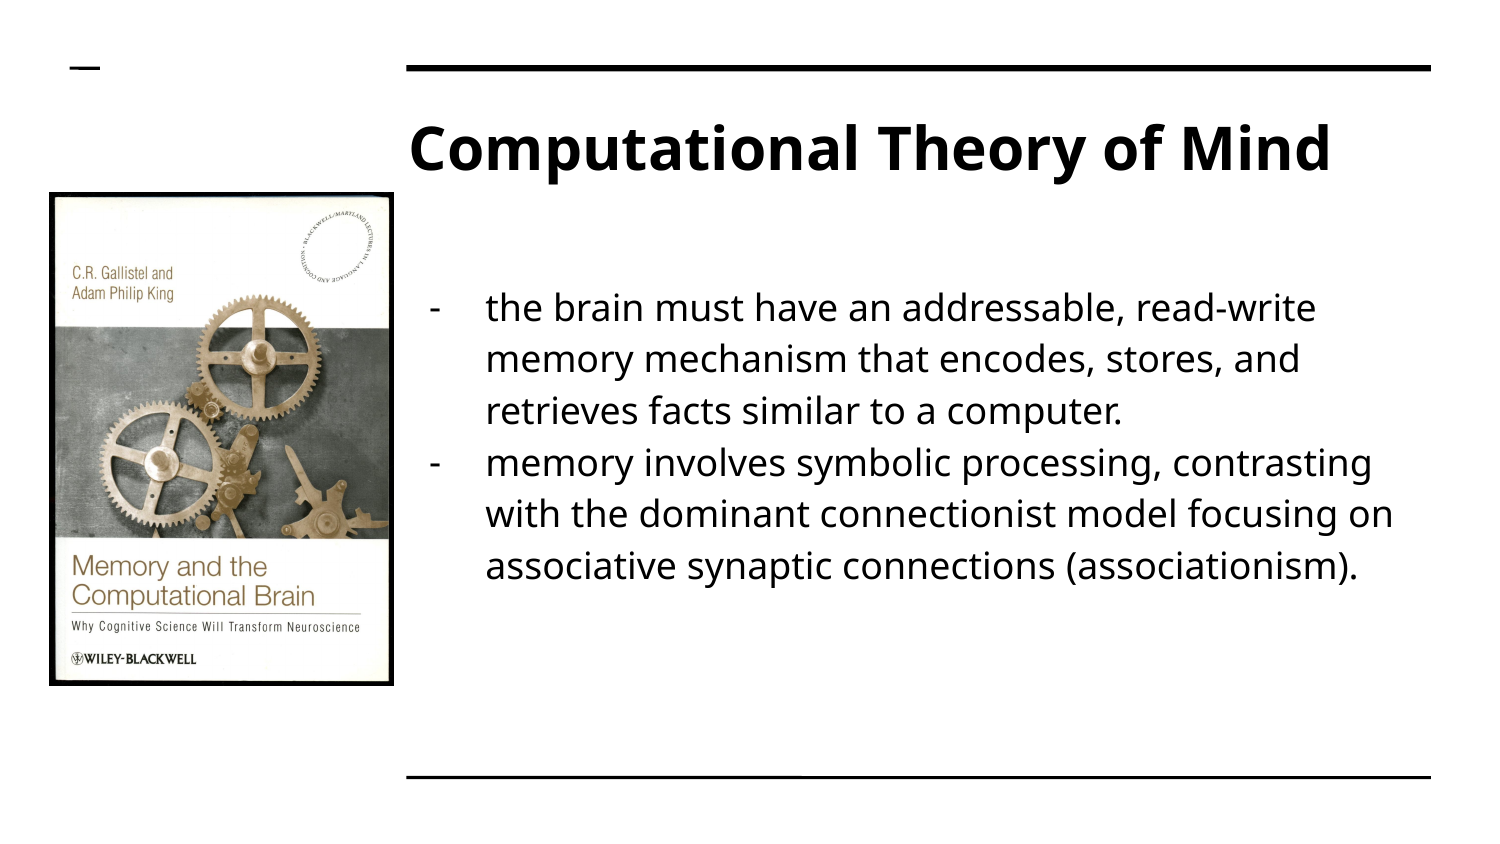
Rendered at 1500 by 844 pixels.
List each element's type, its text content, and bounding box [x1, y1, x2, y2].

picture [49, 192, 394, 686]
list the brain must have an addressable, read-write memory mechanism that encodes, stores, and retrieves facts similar to a computer. memory involves symbolic processing, contrasting with the dominant connectionist model focusing on associative synaptic connections​ (associationism). [395, 261, 1433, 755]
title Computational Theory of Mind [393, 94, 1431, 199]
